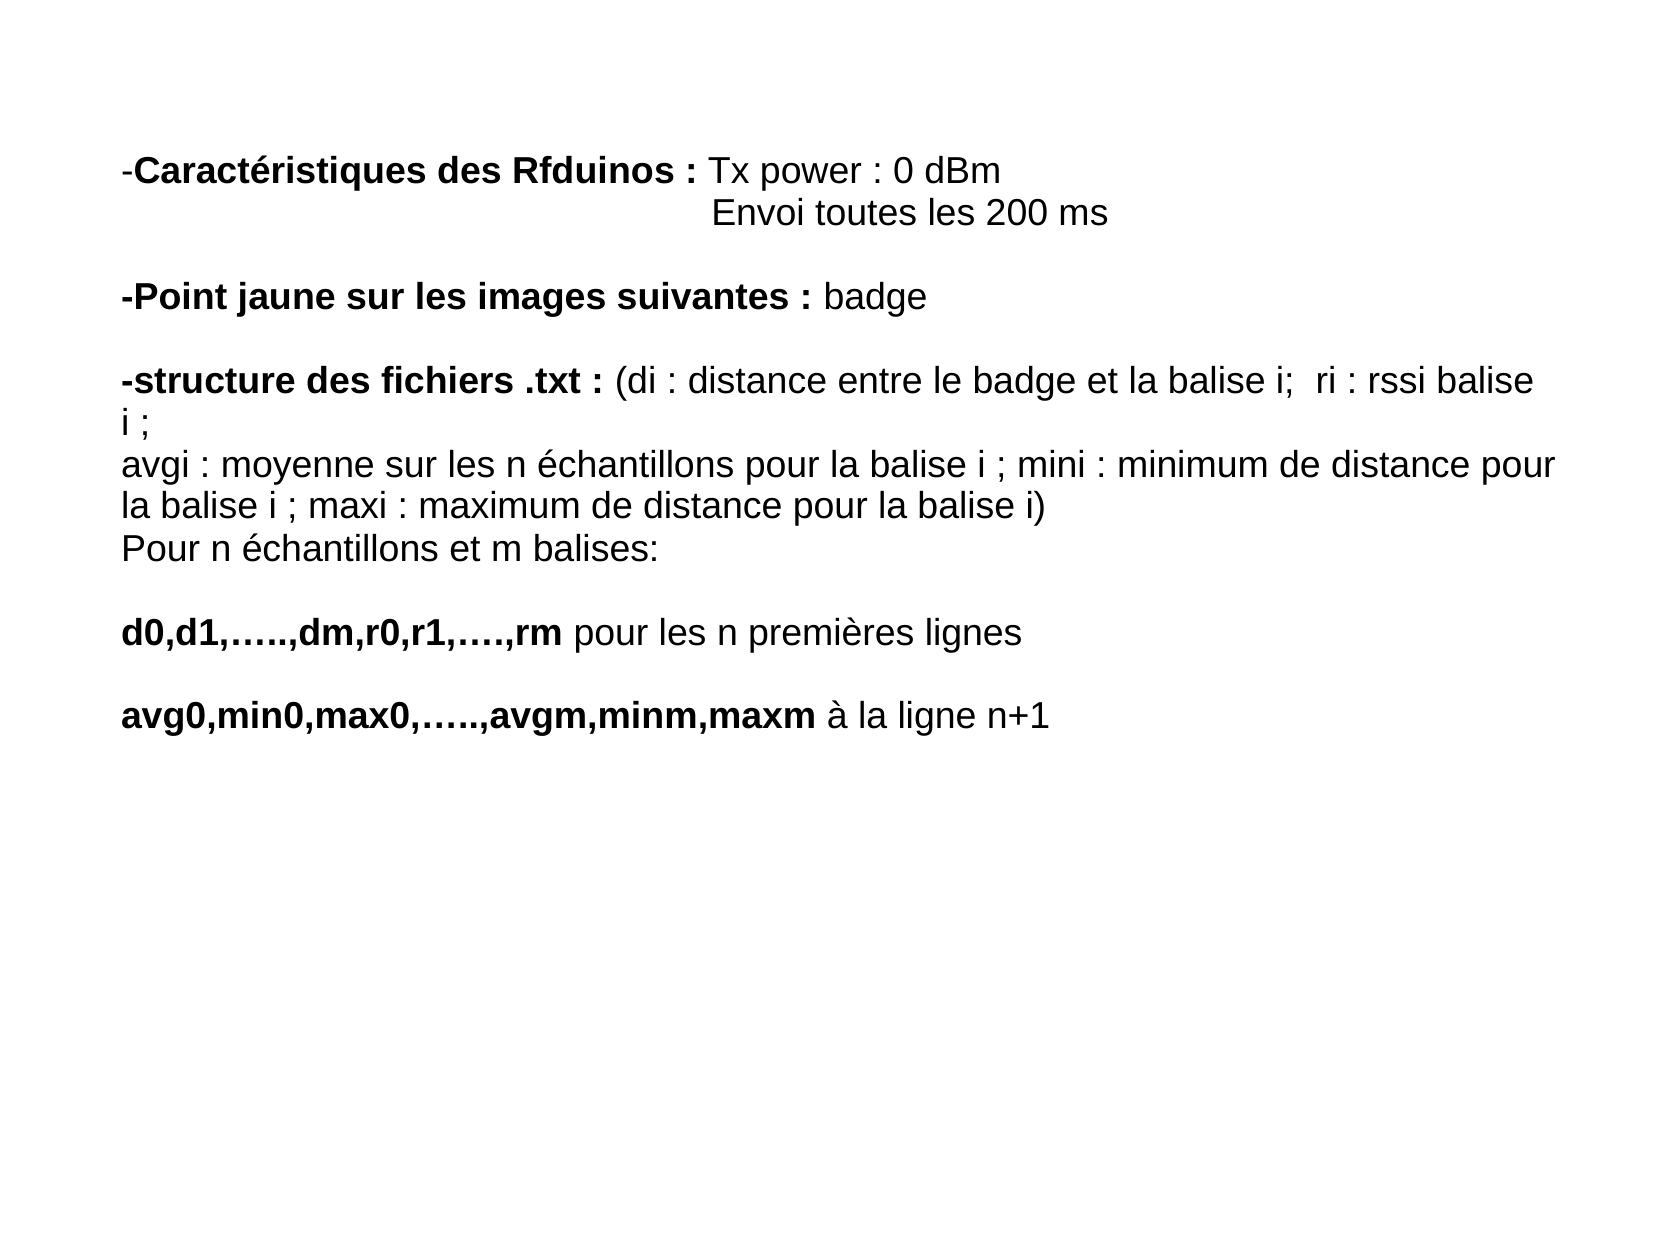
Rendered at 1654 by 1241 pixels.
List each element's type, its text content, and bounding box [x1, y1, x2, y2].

text_box -Caractéristiques des Rfduinos : Tx power : 0 dBm Envoi toutes les 200 ms -Point jaune sur les images suivantes : badge -structure des fichiers .txt : (di : distance entre le badge et la balise i; ri : rssi balise i ; avgi : moyenne sur les n échantillons pour la balise i ; mini : minimum de distance pour la balise i ; maxi : maximum de distance pour la balise i) Pour n échantillons et m balises: d0,d1,…..,dm,r0,r1,….,rm pour les n premières lignes avg0,min0,max0,…..,avgm,minm,maxm à la ligne n+1 [106, 141, 1583, 1039]
